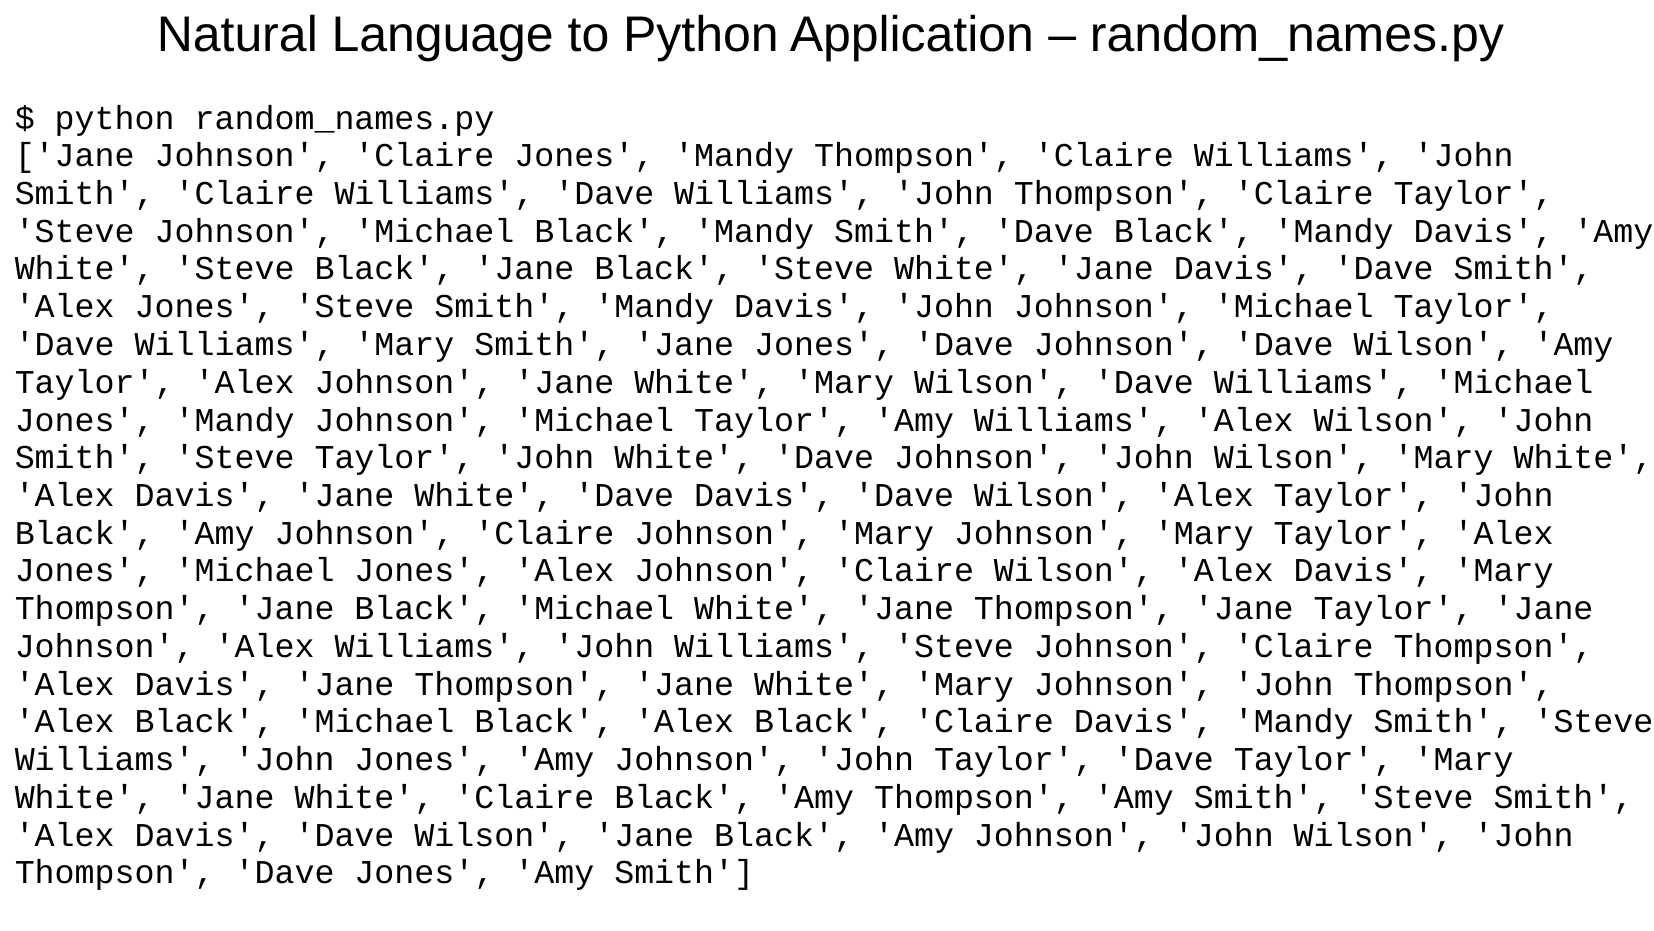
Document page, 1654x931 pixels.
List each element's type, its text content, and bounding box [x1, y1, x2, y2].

text_box $ python random_names.py ['Jane Johnson', 'Claire Jones', 'Mandy Thompson', 'Claire Williams', 'John Smith', 'Claire Williams', 'Dave Williams', 'John Thompson', 'Claire Taylor', 'Steve Johnson', 'Michael Black', 'Mandy Smith', 'Dave Black', 'Mandy Davis', 'Amy White', 'Steve Black', 'Jane Black', 'Steve White', 'Jane Davis', 'Dave Smith', 'Alex Jones', 'Steve Smith', 'Mandy Davis', 'John Johnson', 'Michael Taylor', 'Dave Williams', 'Mary Smith', 'Jane Jones', 'Dave Johnson', 'Dave Wilson', 'Amy Taylor', 'Alex Johnson', 'Jane White', 'Mary Wilson', 'Dave Williams', 'Michael Jones', 'Mandy Johnson', 'Michael Taylor', 'Amy Williams', 'Alex Wilson', 'John Smith', 'Steve Taylor', 'John White', 'Dave Johnson', 'John Wilson', 'Mary White', 'Alex Davis', 'Jane White', 'Dave Davis', 'Dave Wilson', 'Alex Taylor', 'John Black', 'Amy Johnson', 'Claire Johnson', 'Mary Johnson', 'Mary Taylor', 'Alex Jones', 'Michael Jones', 'Alex Johnson', 'Claire Wilson', 'Alex Davis', 'Mary Thompson', 'Jane Black', 'Michael White', 'Jane Thompson', 'Jane Taylor', 'Jane Johnson', 'Alex Williams', 'John Williams', 'Steve Johnson', 'Claire Thompson', 'Alex Davis', 'Jane Thompson', 'Jane White', 'Mary Johnson', 'John Thompson', 'Alex Black', 'Michael Black', 'Alex Black', 'Claire Davis', 'Mandy Smith', 'Steve Williams', 'John Jones', 'Amy Johnson', 'John Taylor', 'Dave Taylor', 'Mary White', 'Jane White', 'Claire Black', 'Amy Thompson', 'Amy Smith', 'Steve Smith', 'Alex Davis', 'Dave Wilson', 'Jane Black', 'Amy Johnson', 'John Wilson', 'John Thompson', 'Dave Jones', 'Amy Smith'] [0, 93, 1654, 902]
title Natural Language to Python Application – random_names.py [41, 0, 1620, 68]
